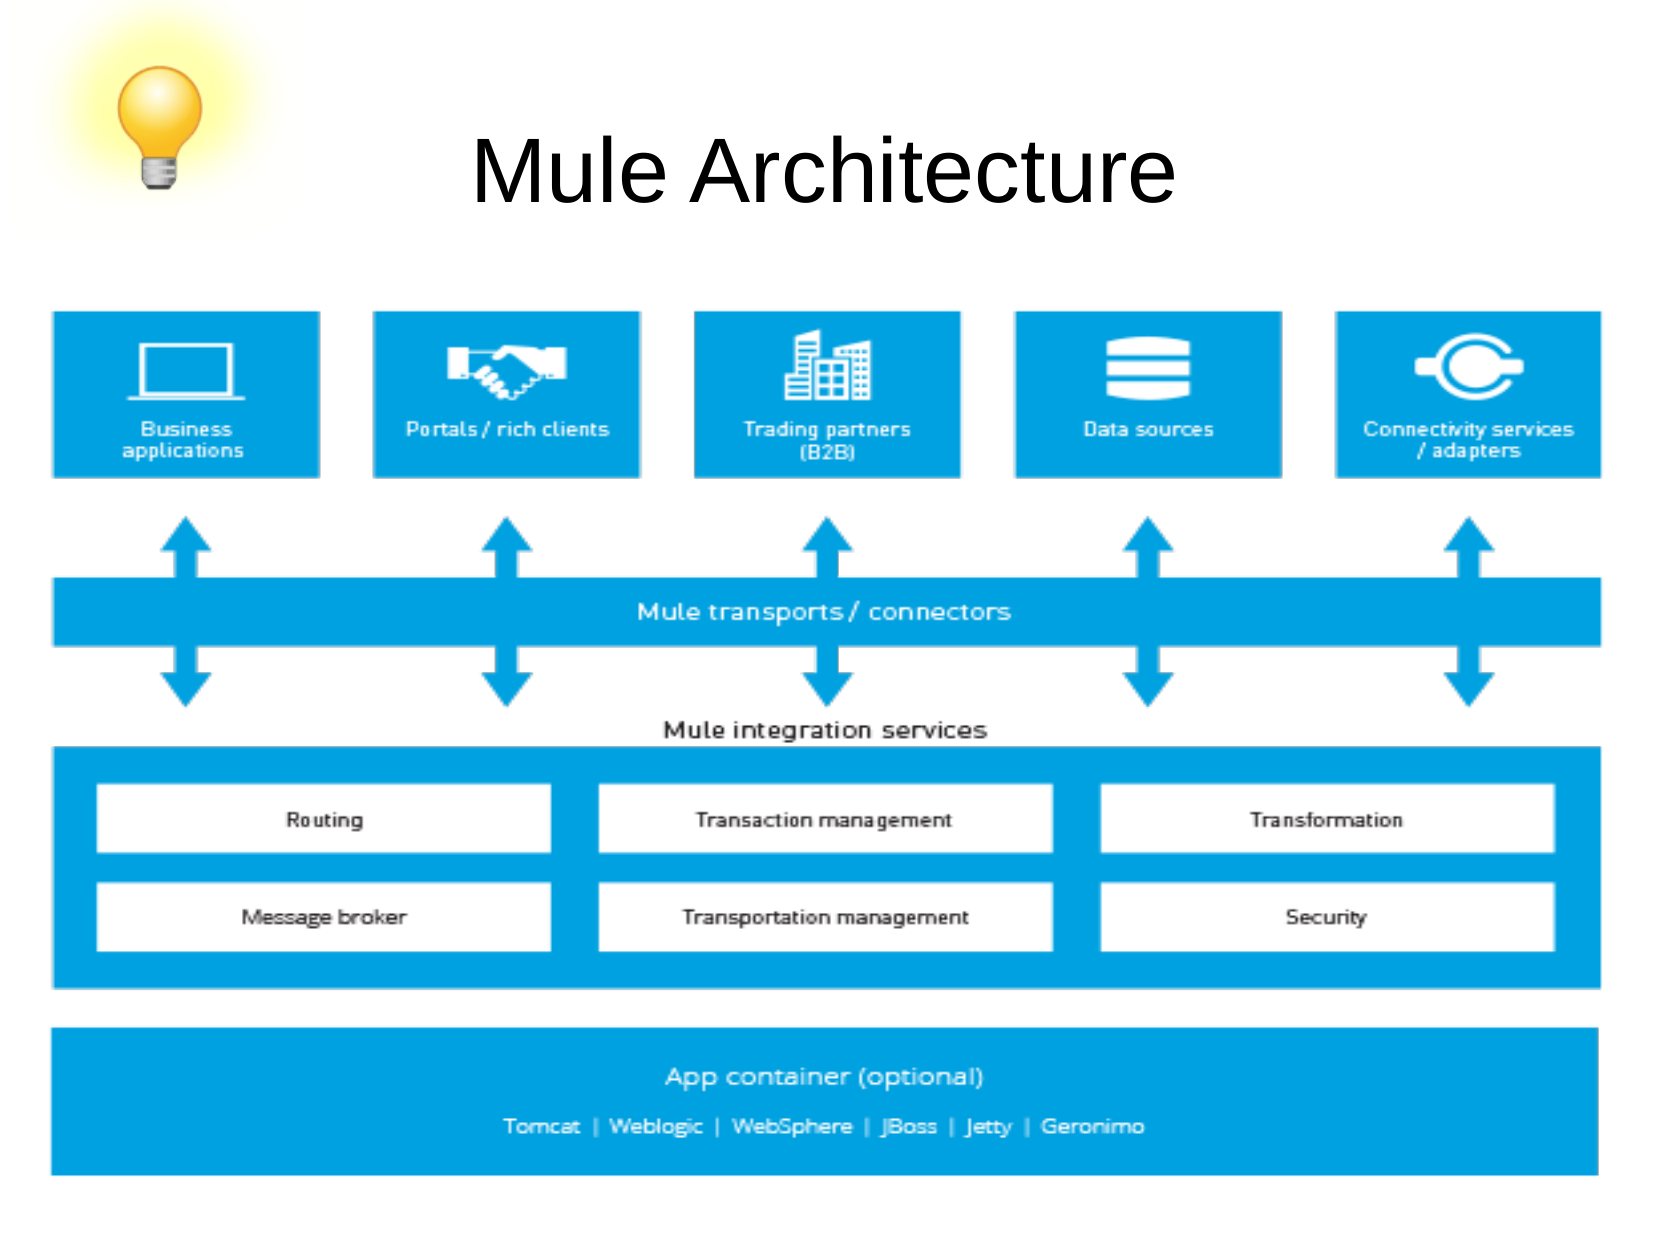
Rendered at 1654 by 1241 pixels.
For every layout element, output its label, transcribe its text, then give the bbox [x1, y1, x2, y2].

text_box Mule Architecture [81, 62, 1570, 270]
picture [47, 295, 1607, 1193]
picture [7, 0, 308, 237]
